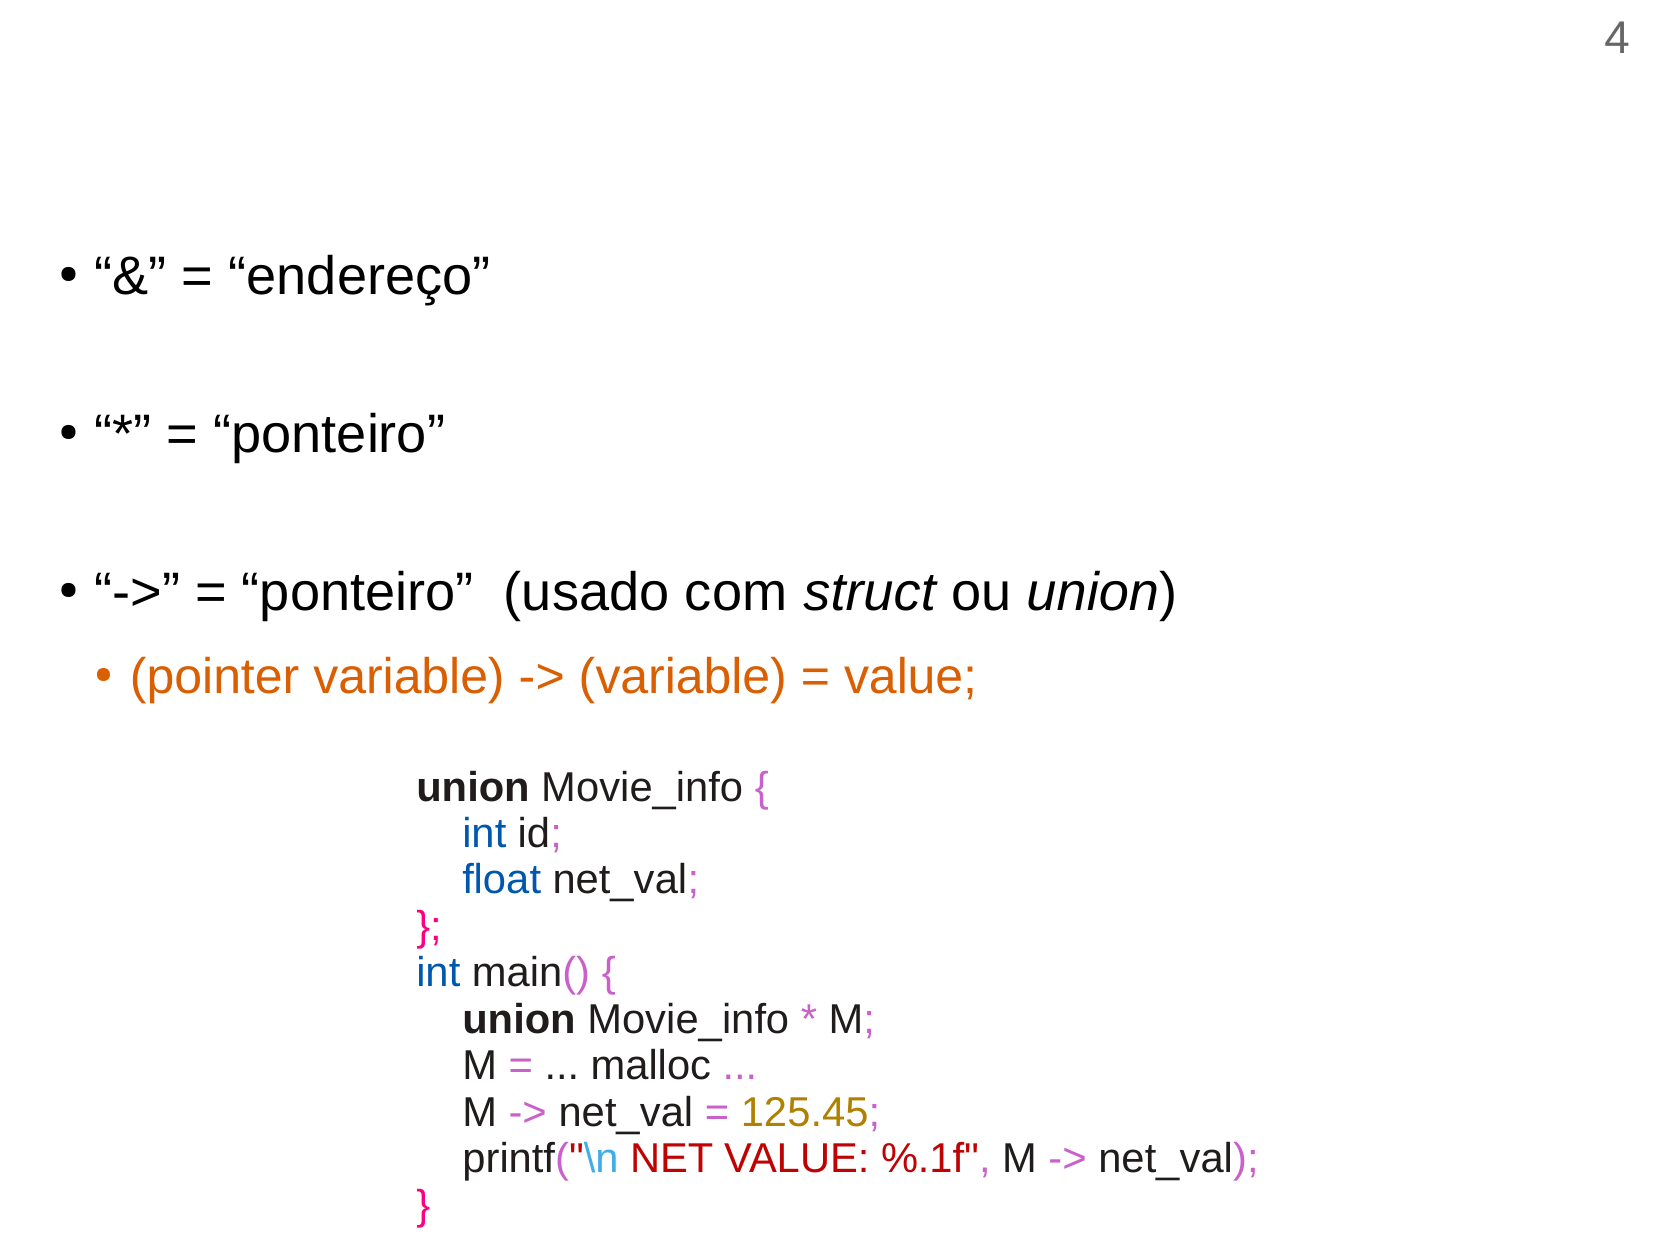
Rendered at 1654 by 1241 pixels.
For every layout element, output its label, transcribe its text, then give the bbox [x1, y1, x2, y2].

list “&” = “endereço” “*” = “ponteiro” “->” = “ponteiro” (usado com struct ou union) (pointer variable) -> (variable) = value; [59, 236, 1595, 1211]
text_box union Movie_info { int id; float net_val; }; int main() { union Movie_info * M; M = ... malloc ... M -> net_val = 125.45; printf("\n NET VALUE: %.1f", M -> net_val); } [401, 755, 1447, 1241]
